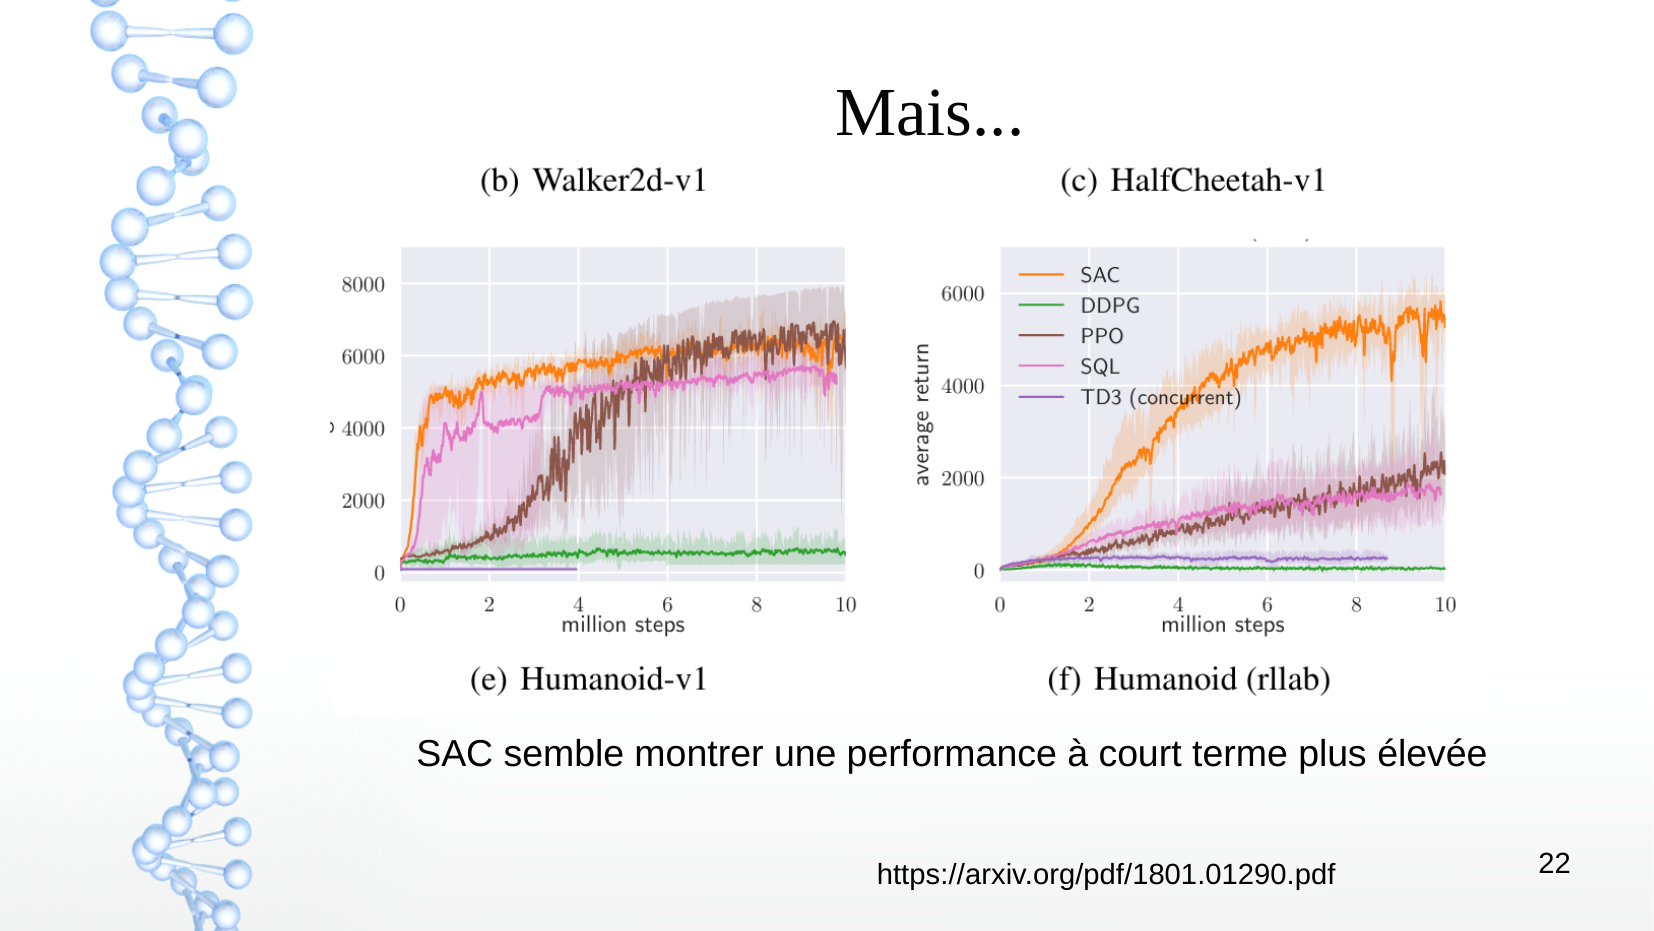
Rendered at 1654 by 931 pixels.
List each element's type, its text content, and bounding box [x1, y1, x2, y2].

text_box https://arxiv.org/pdf/1801.01290.pdf [862, 850, 1479, 908]
title Mais... [265, 35, 1595, 189]
picture [0, 0, 1654, 931]
text_box SAC semble montrer une performance à court terme plus élevée [401, 724, 1511, 794]
